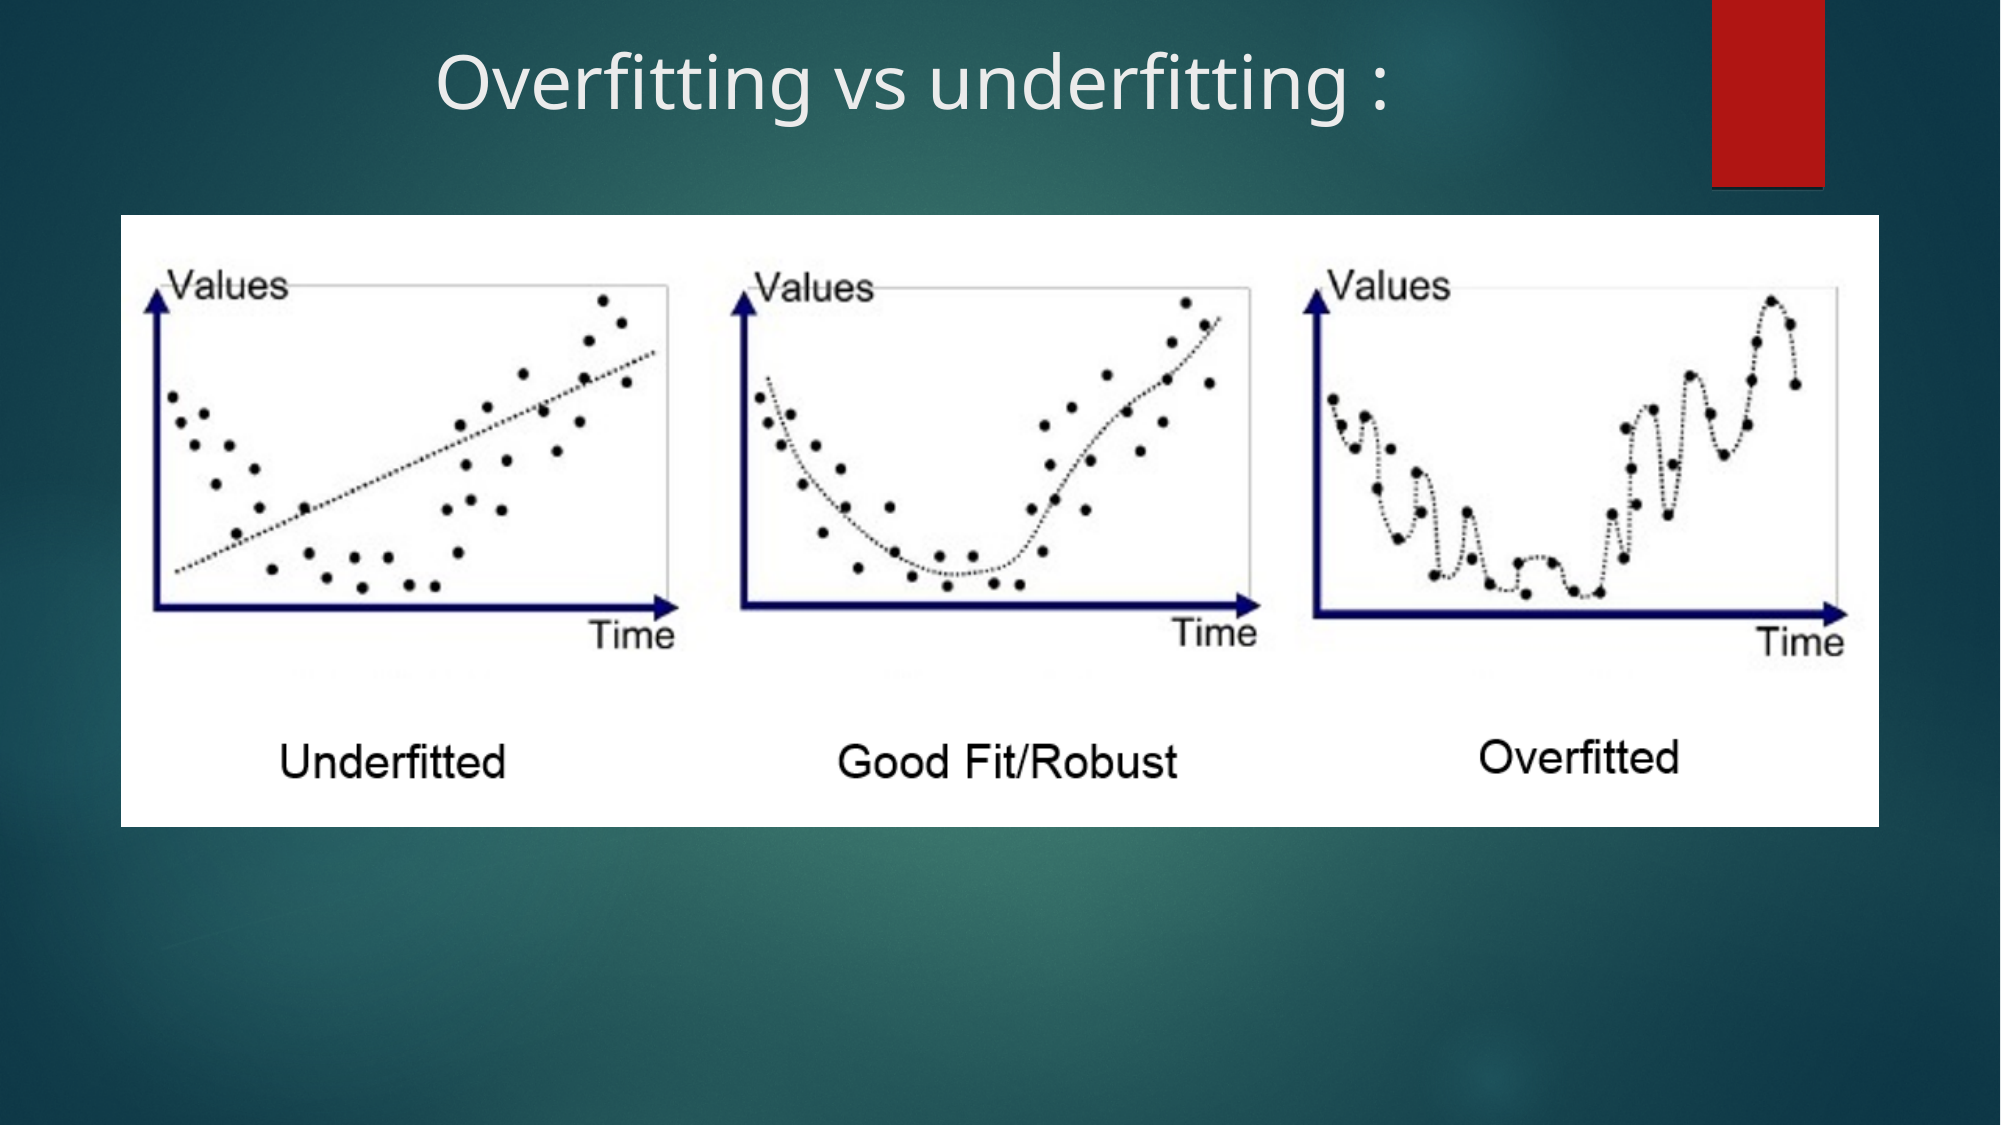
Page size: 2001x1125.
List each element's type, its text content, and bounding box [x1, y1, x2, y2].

picture [121, 215, 1879, 827]
text_box Overfitting vs underfitting : [415, 26, 1410, 143]
